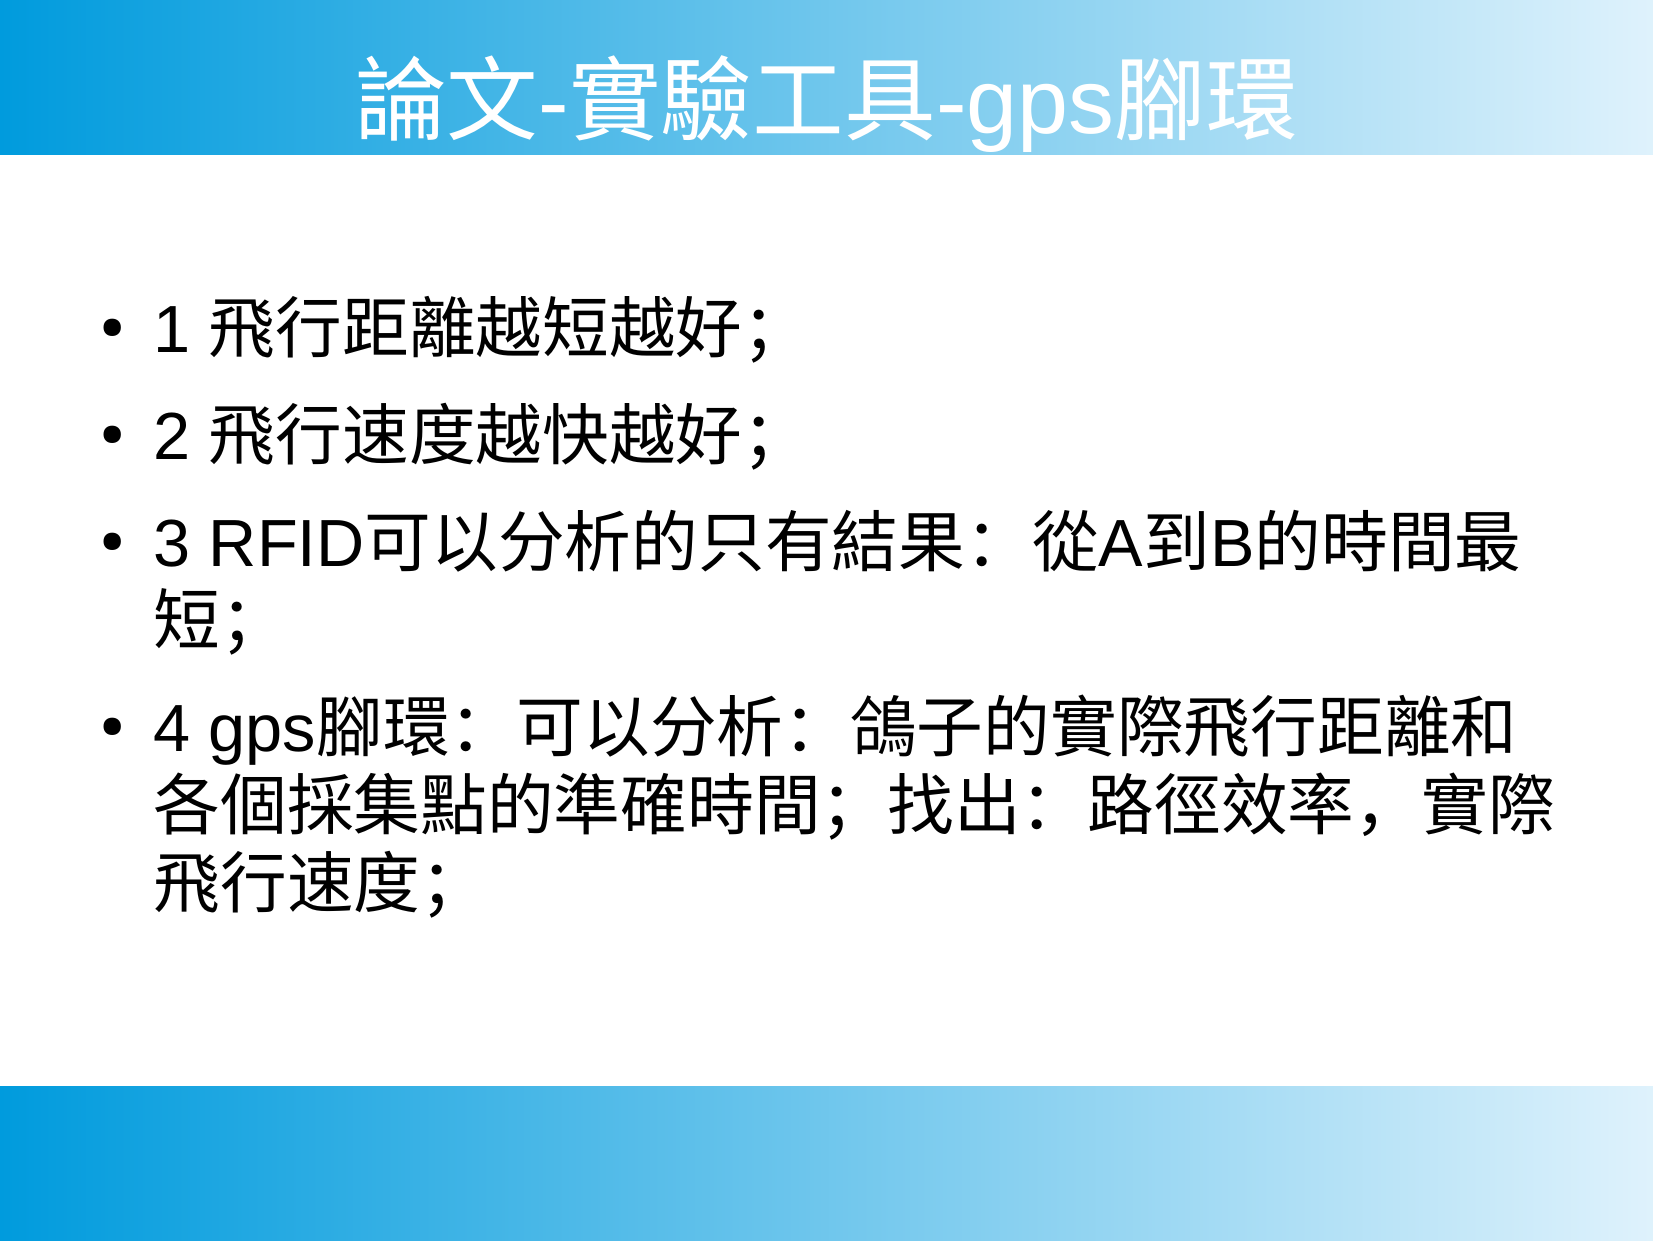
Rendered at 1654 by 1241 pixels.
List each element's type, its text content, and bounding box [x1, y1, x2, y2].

list 1 飛行距離越短越好； 2 飛行速度越快越好； 3 RFID可以分析的只有結果：從A到B的時間最短； 4 gps腳環：可以分析：鴿子的實際飛行距離和各個採集點的準確時間；找出：路徑效率，實際飛行速度； [82, 290, 1571, 1010]
title 論文-實驗工具-gps腳環 [82, 48, 1571, 156]
